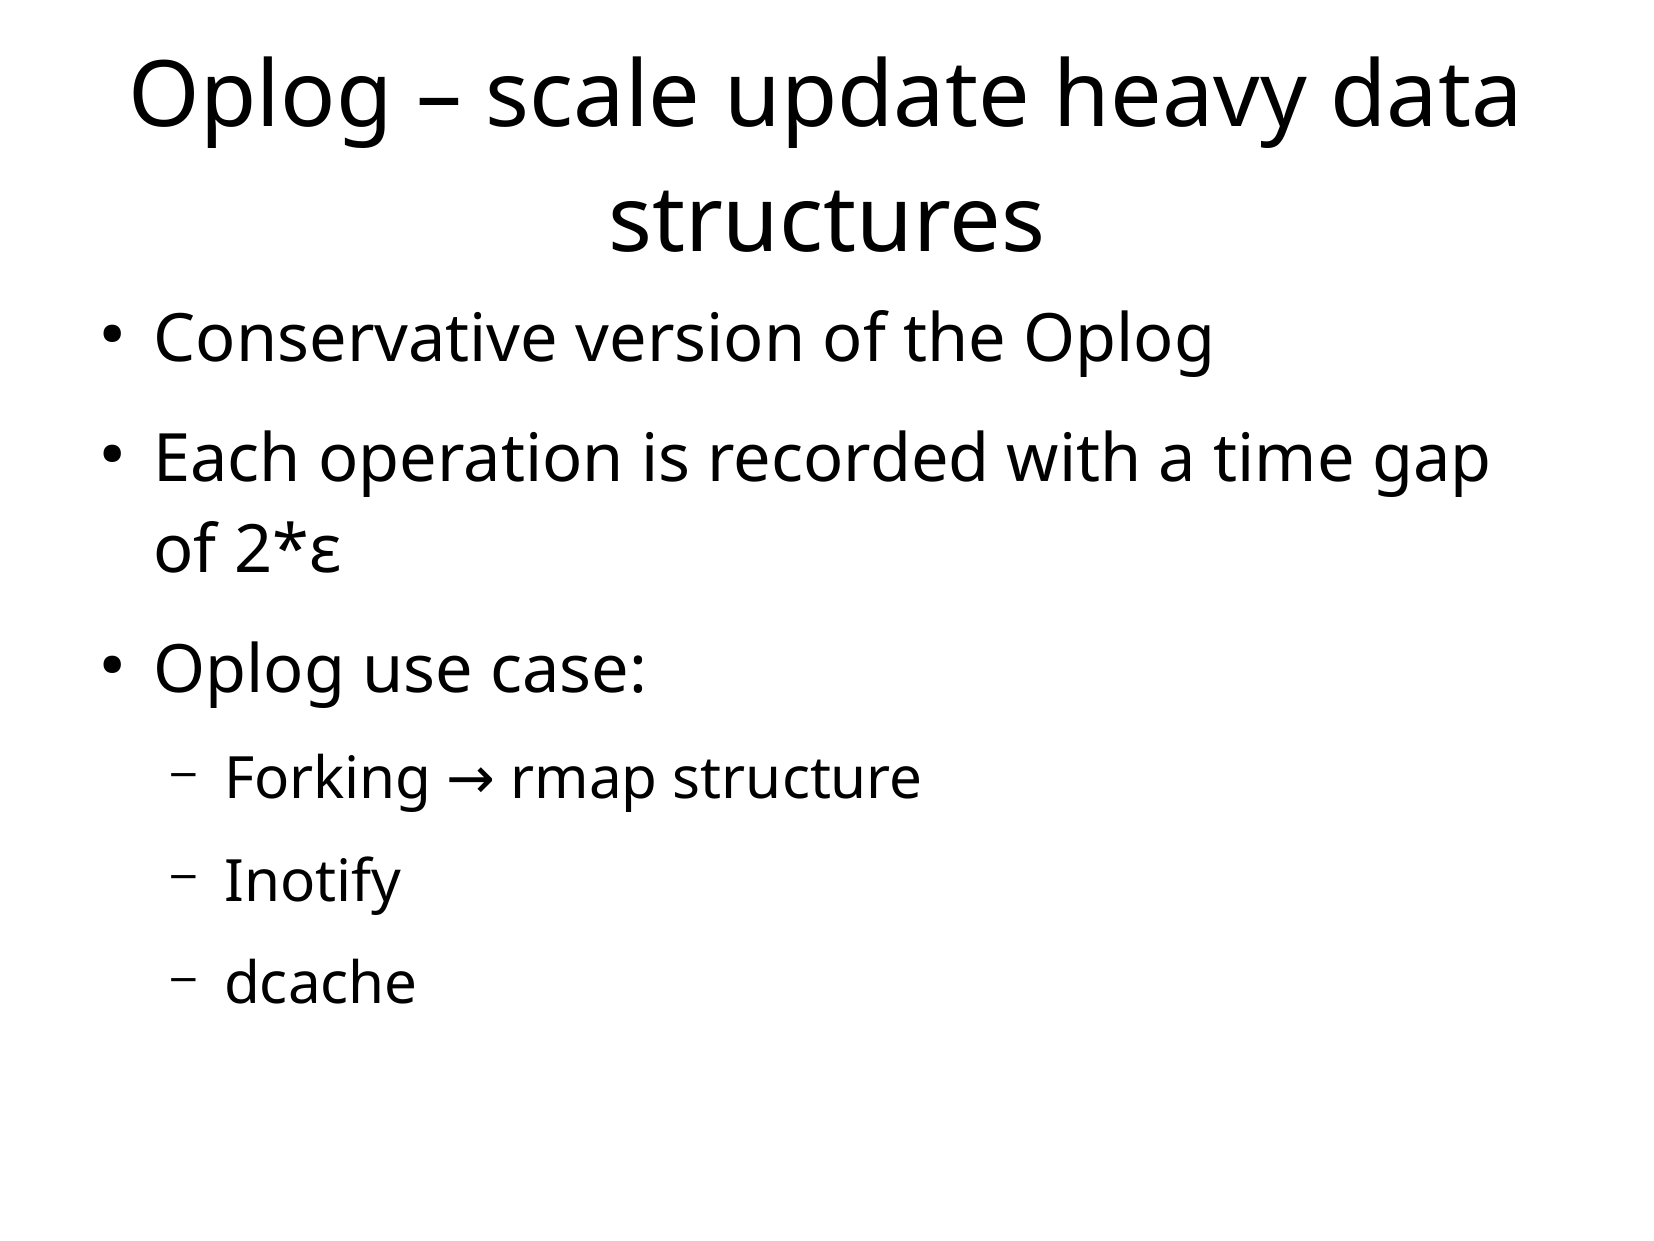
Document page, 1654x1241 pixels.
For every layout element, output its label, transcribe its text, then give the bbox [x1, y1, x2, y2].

list Conservative version of the Oplog Each operation is recorded with a time gap of 2*ε Oplog use case: Forking → rmap structure Inotify dcache [82, 290, 1571, 1216]
title Oplog – scale update heavy data structures [82, 27, 1571, 279]
